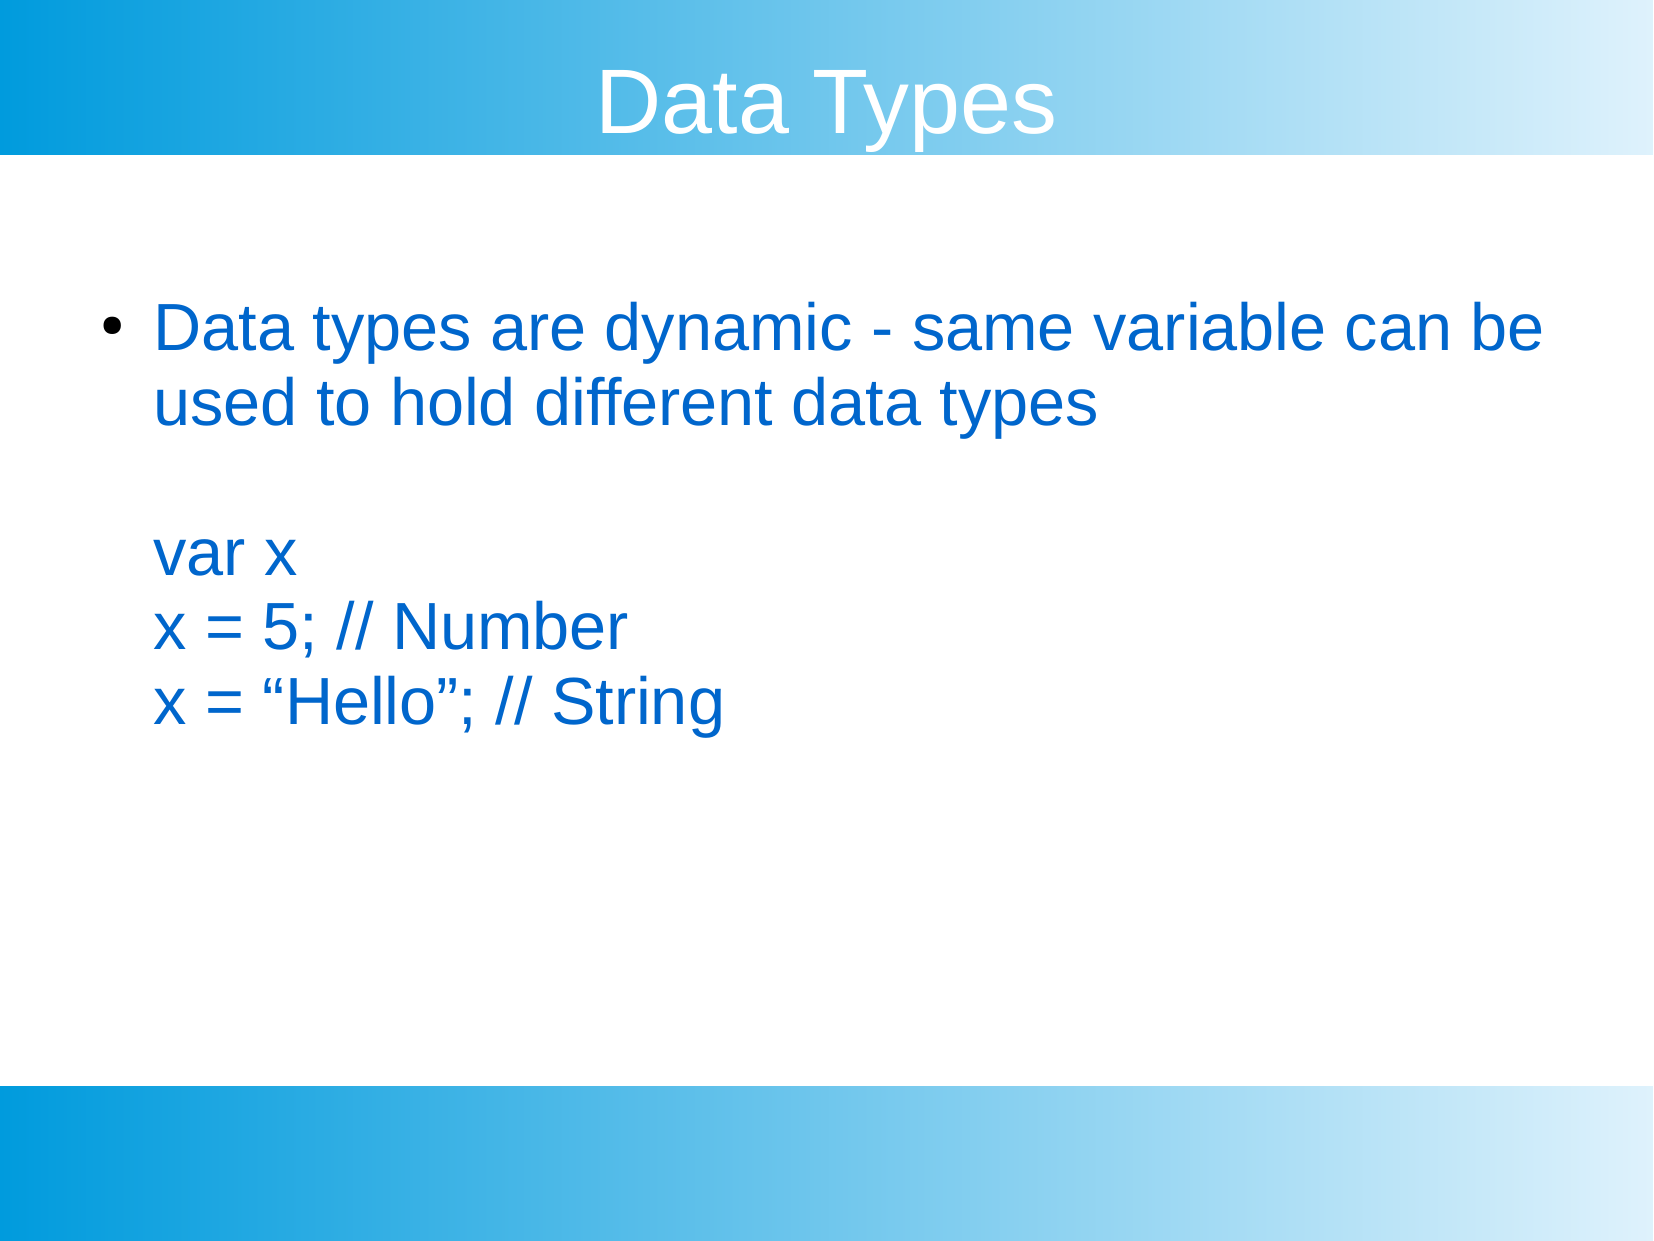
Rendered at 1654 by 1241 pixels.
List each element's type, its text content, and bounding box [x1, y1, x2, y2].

list Data types are dynamic - same variable can be used to hold different data types var x x = 5; // Number x = “Hello”; // String [82, 290, 1571, 1010]
title Data Types [82, 49, 1571, 155]
